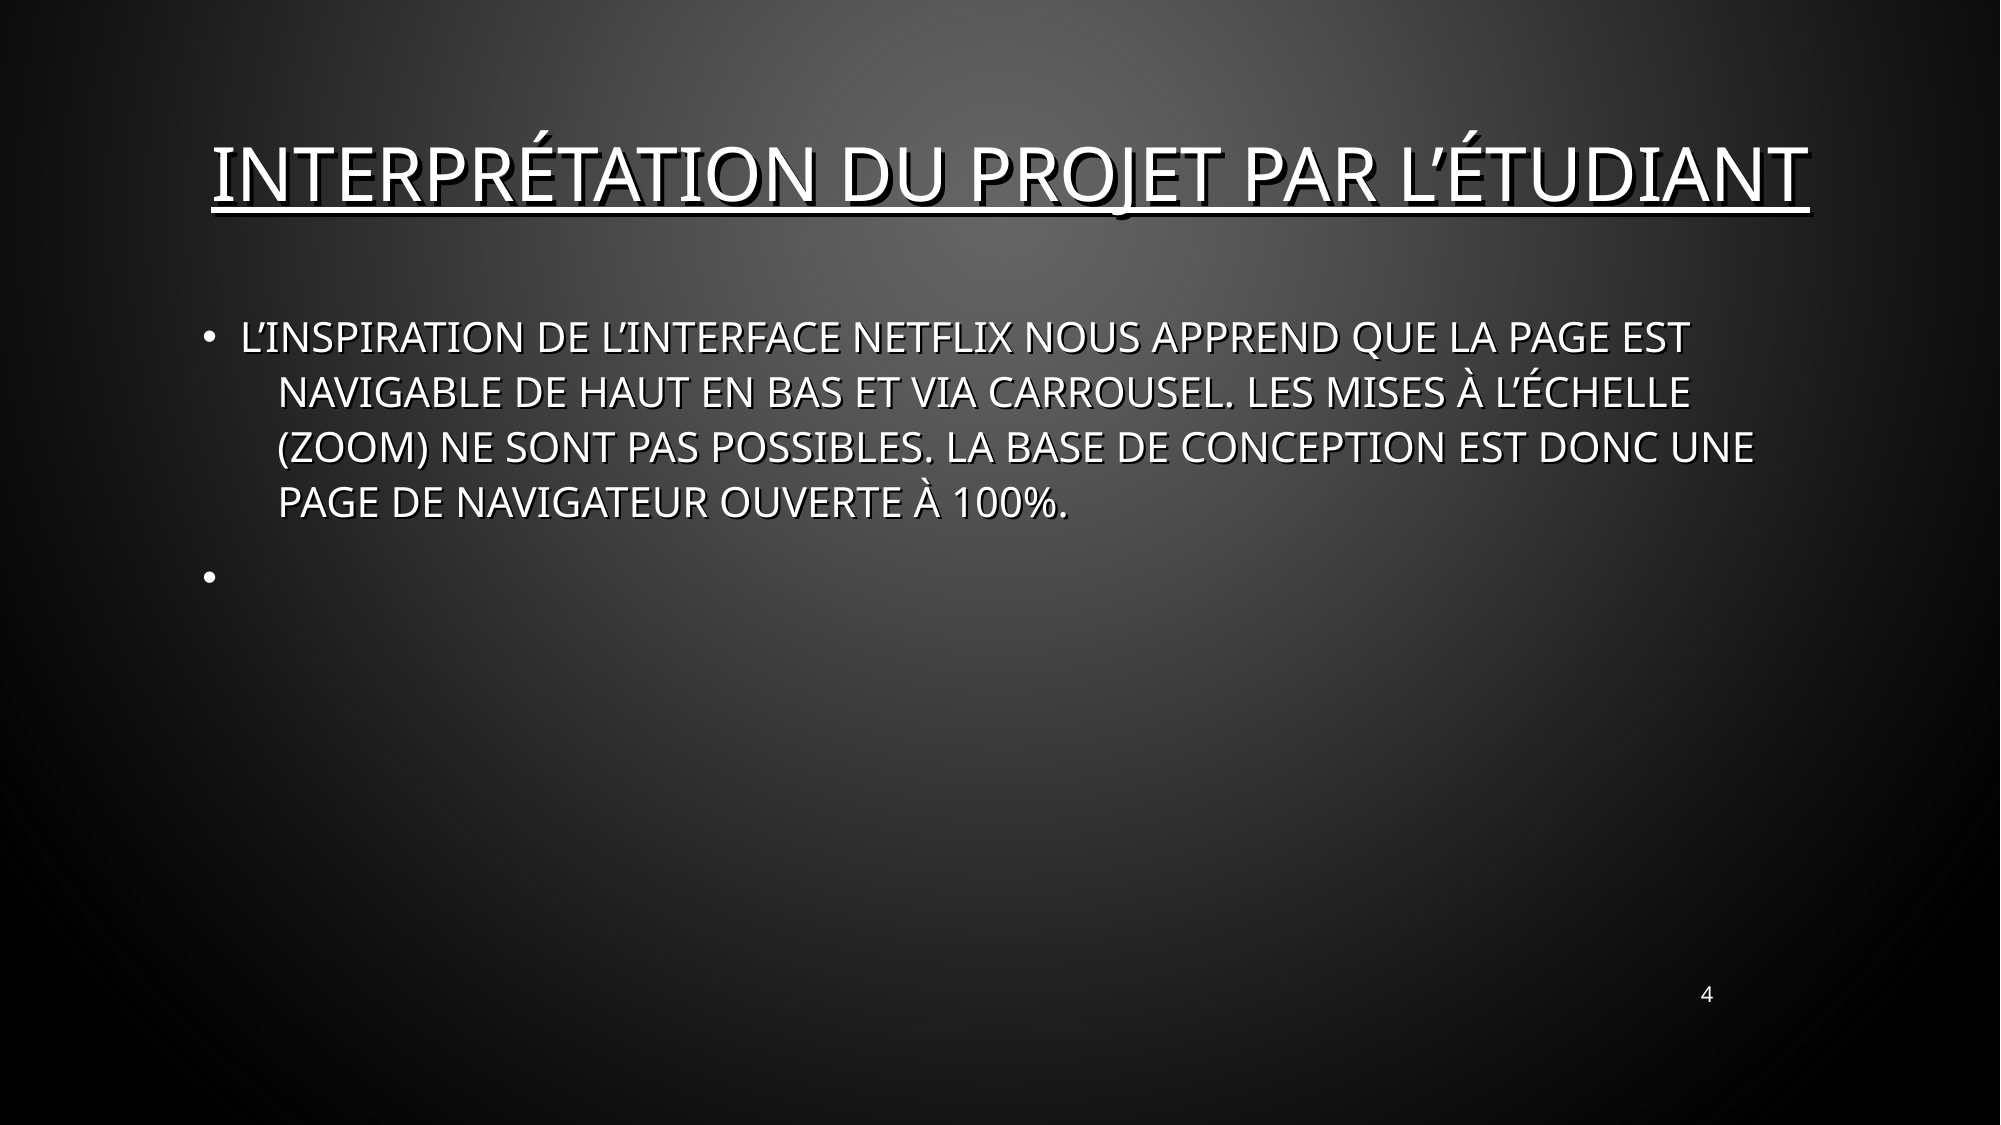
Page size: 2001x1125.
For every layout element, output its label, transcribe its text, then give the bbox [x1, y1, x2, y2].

list L’inspiration de l’interface Netflix nous apprend que la page est navigable de haut en bas et via carrousel. Les mises à l’échelle (zoom) ne sont pas possibles. La base de conception est donc une page de navigateur ouverte à 100%. [187, 298, 1813, 953]
title Interprétation du projet par l’étudiant [160, 36, 1861, 299]
text_box [1685, 965, 1813, 1025]
